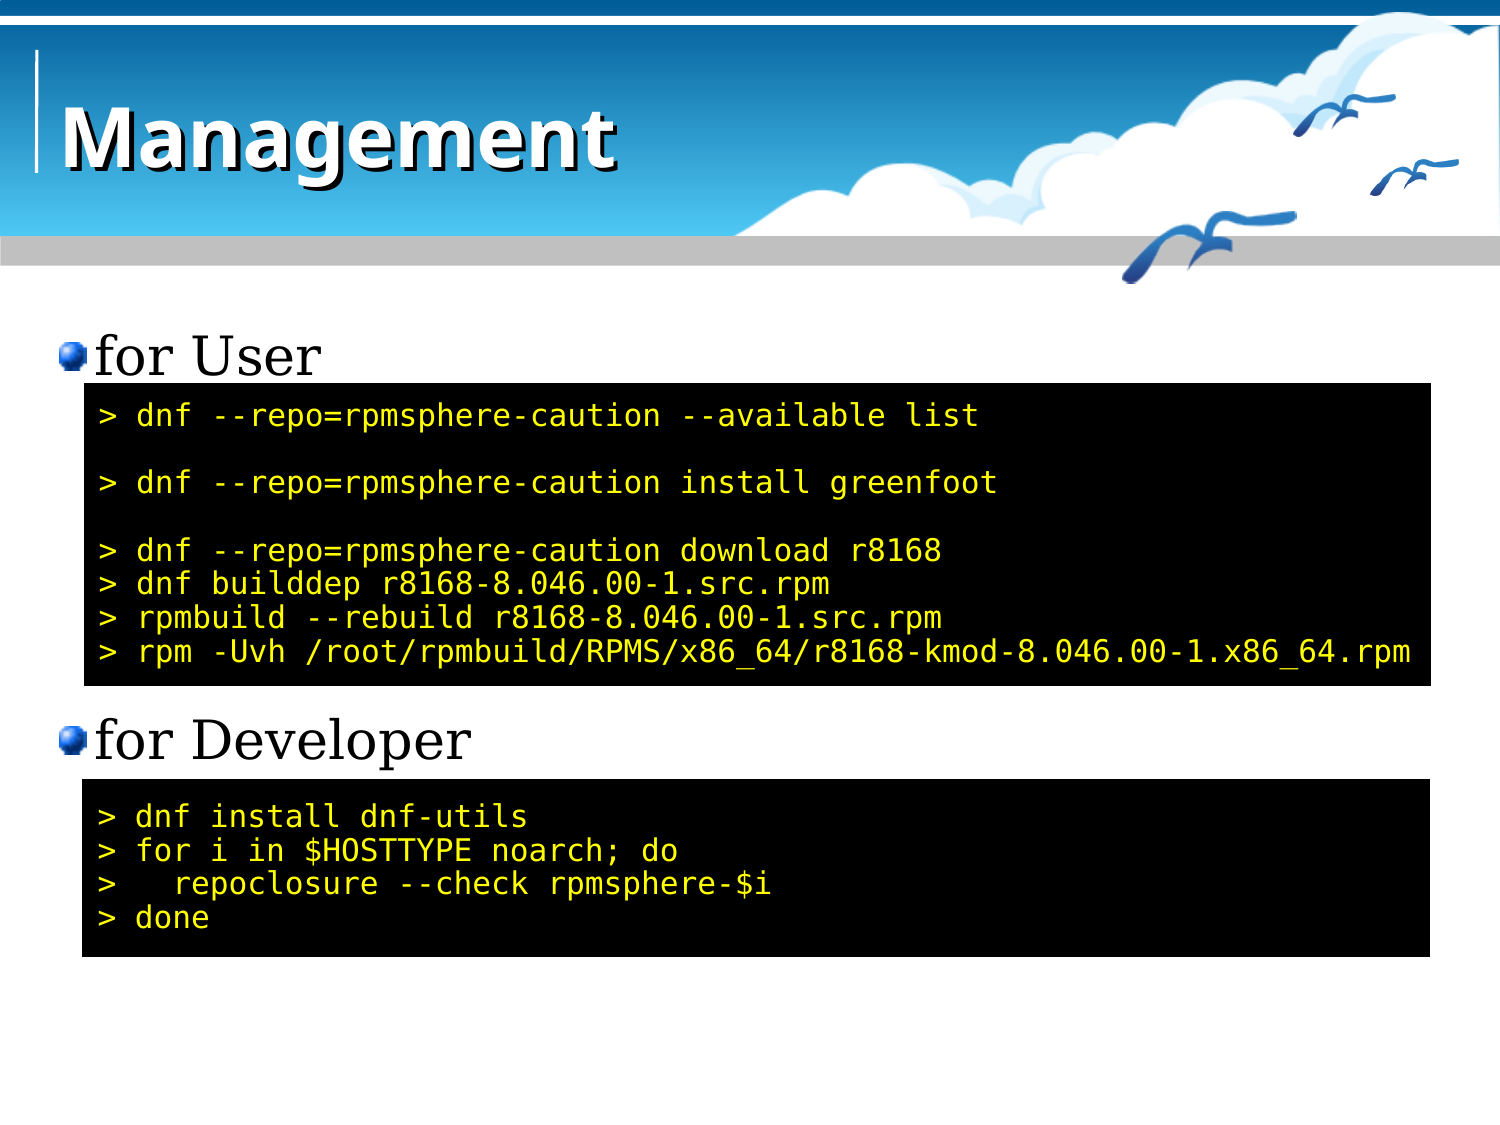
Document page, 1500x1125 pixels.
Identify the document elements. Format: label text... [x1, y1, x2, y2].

title Management [59, 86, 1465, 186]
text_box > dnf --repo=rpmsphere-caution --available list > dnf --repo=rpmsphere-caution install greenfoot > dnf --repo=rpmsphere-caution download r8168 > dnf builddep r8168-8.046.00-1.src.rpm > rpmbuild --rebuild r8168-8.046.00-1.src.rpm > rpm -Uvh /root/rpmbuild/RPMS/x86_64/r8168-kmod-8.046.00-1.x86_64.rpm [84, 383, 1431, 686]
text_box > dnf install dnf-utils > for i in $HOSTTYPE noarch; do > repoclosure --check rpmsphere-$i > done [82, 792, 1430, 957]
list for User for Developer [59, 324, 1447, 792]
picture [730, 12, 1500, 284]
